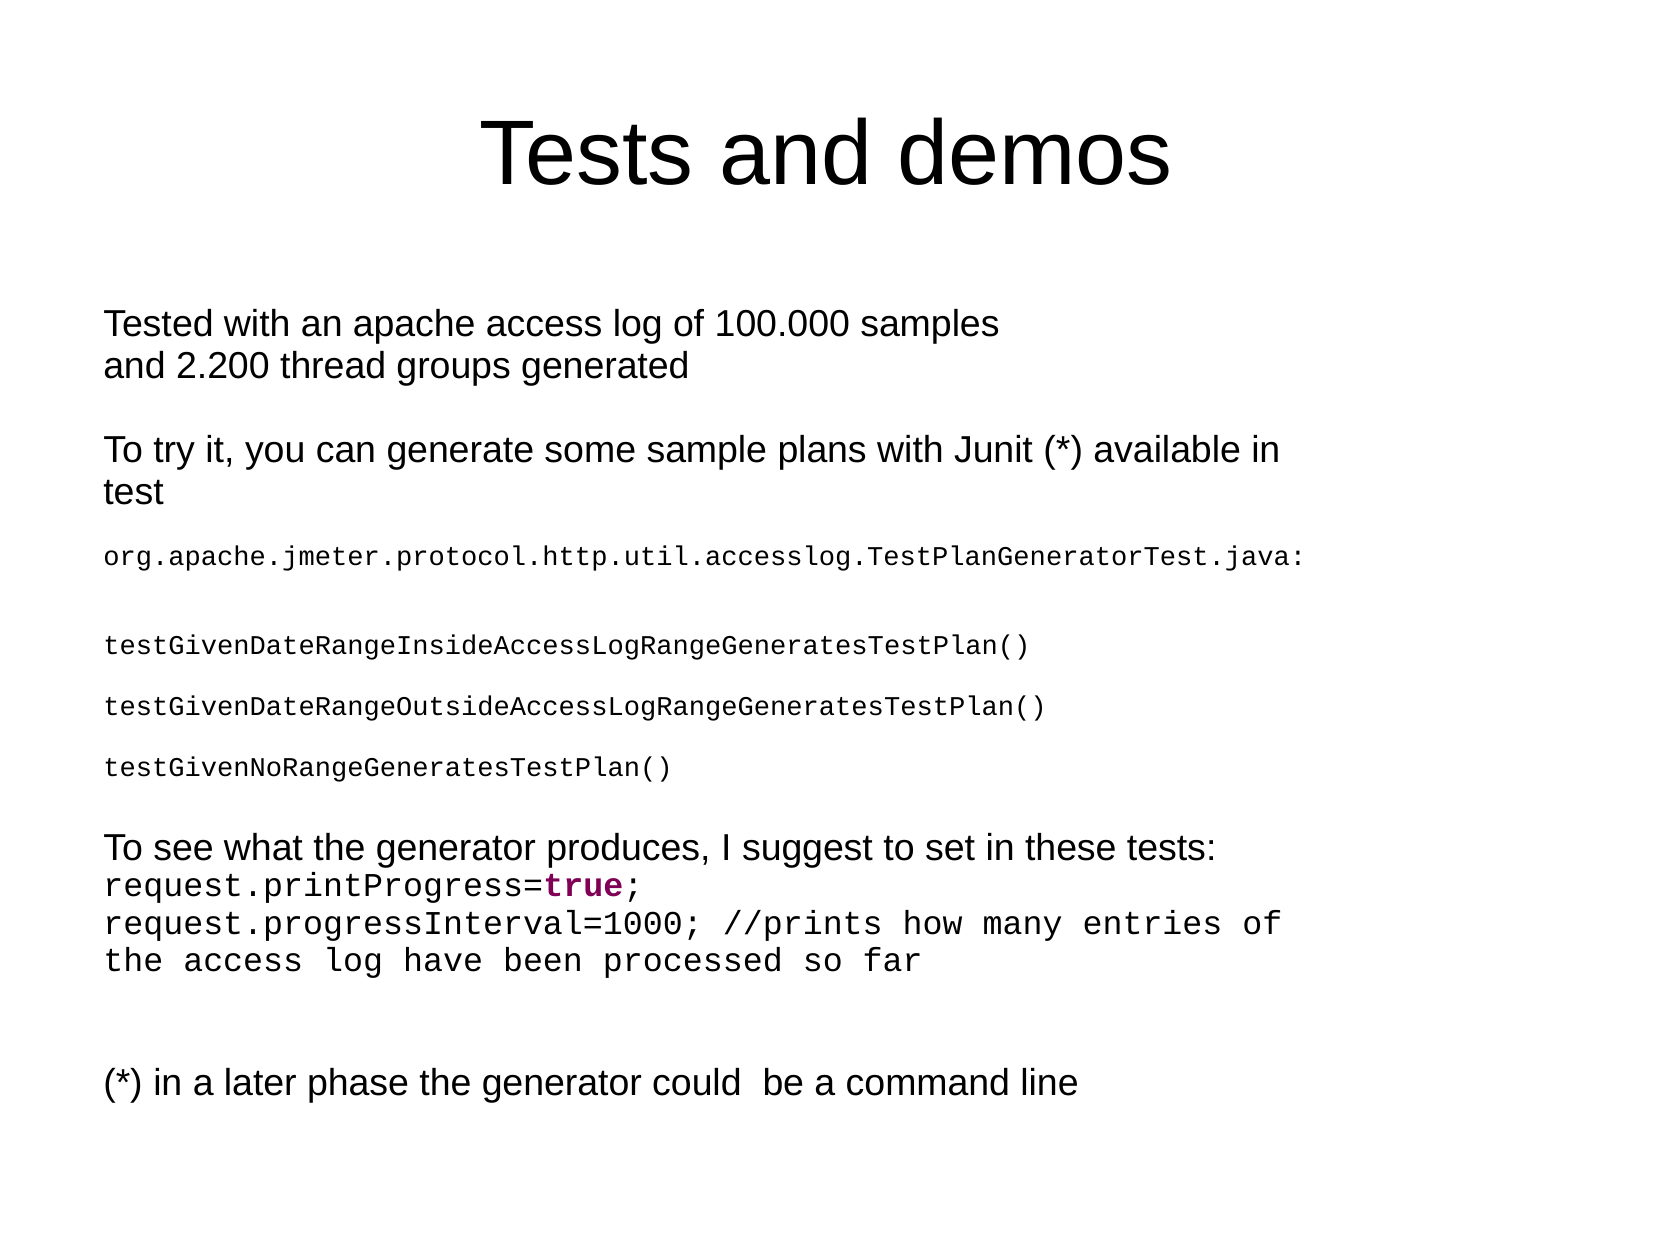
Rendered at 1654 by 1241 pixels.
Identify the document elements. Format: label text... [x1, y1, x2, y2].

text_box Tested with an apache access log of 100.000 samples and 2.200 thread groups generated To try it, you can generate some sample plans with Junit (*) available in test org.apache.jmeter.protocol.http.util.accesslog.TestPlanGeneratorTest.java: testGivenDateRangeInsideAccessLogRangeGeneratesTestPlan() testGivenDateRangeOutsideAccessLogRangeGeneratesTestPlan() testGivenNoRangeGeneratesTestPlan() To see what the generator produces, I suggest to set in these tests: request.printProgress=true; request.progressInterval=1000; //prints how many entries of the access log have been processed so far (*) in a later phase the generator could be a command line [88, 295, 1359, 1092]
title Tests and demos [82, 56, 1571, 250]
